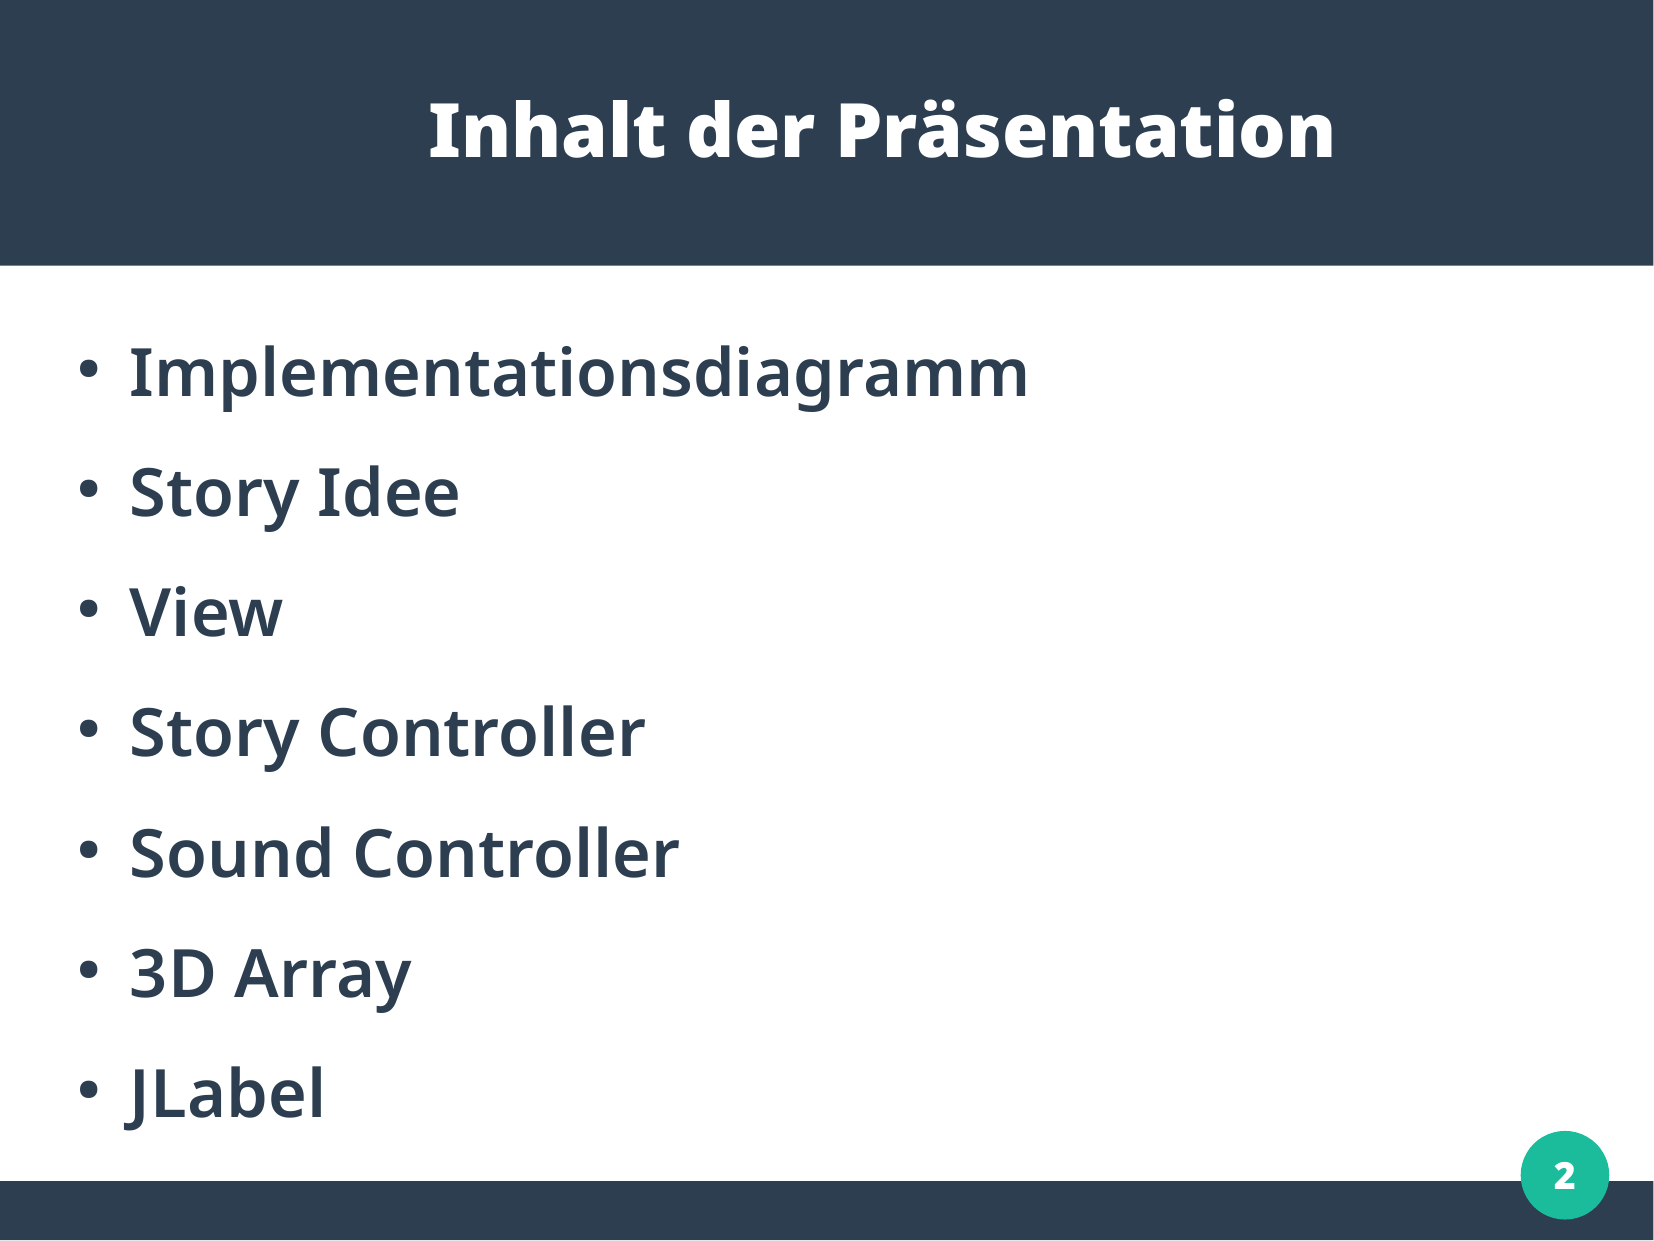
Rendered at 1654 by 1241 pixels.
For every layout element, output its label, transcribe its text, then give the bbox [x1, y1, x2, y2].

title Inhalt der Präsentation [59, 49, 1595, 207]
list Implementationsdiagramm Story Idee View Story Controller Sound Controller 3D Array JLabel [59, 324, 1595, 1152]
